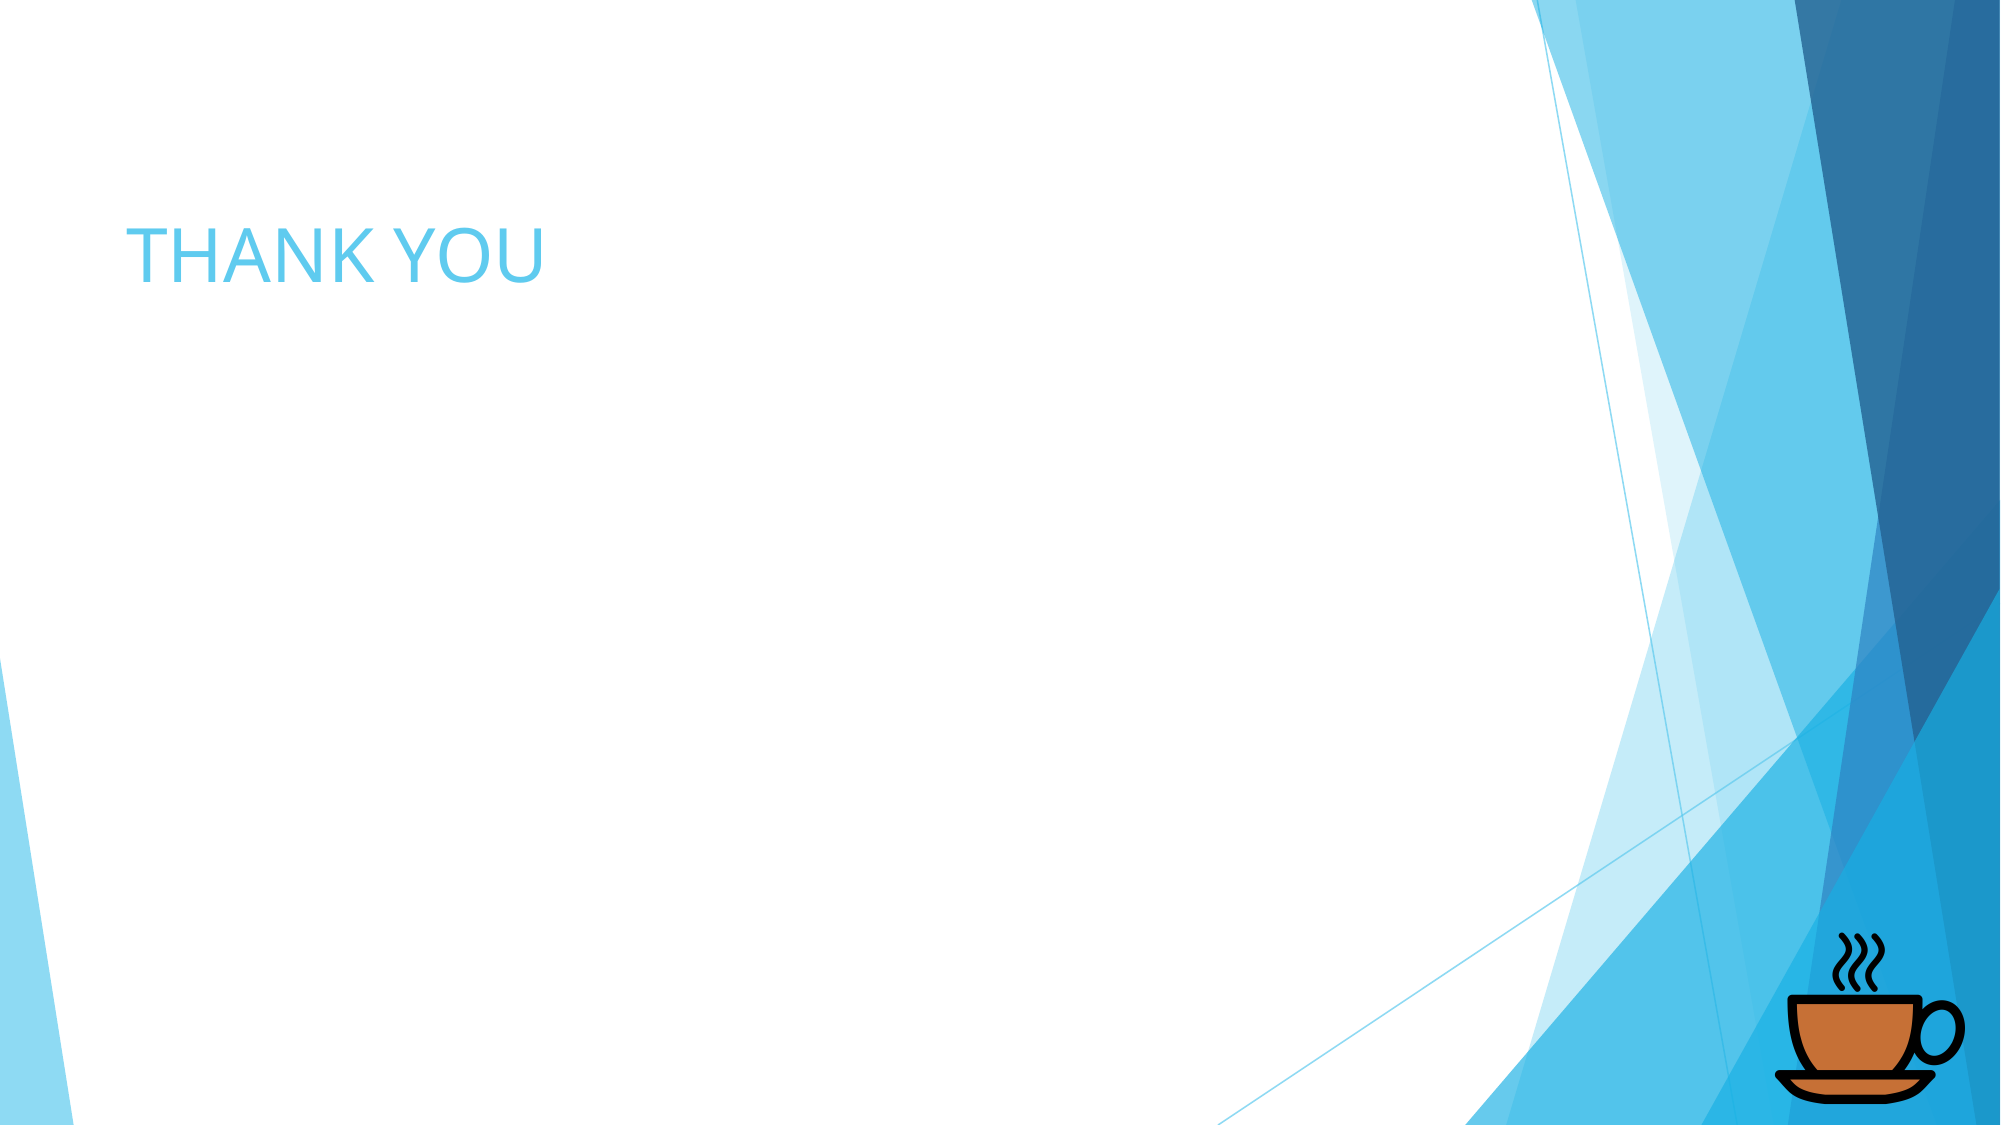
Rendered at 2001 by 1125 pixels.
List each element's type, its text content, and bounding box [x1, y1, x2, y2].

picture [1767, 924, 1968, 1125]
title THANK YOU [111, 200, 1522, 435]
